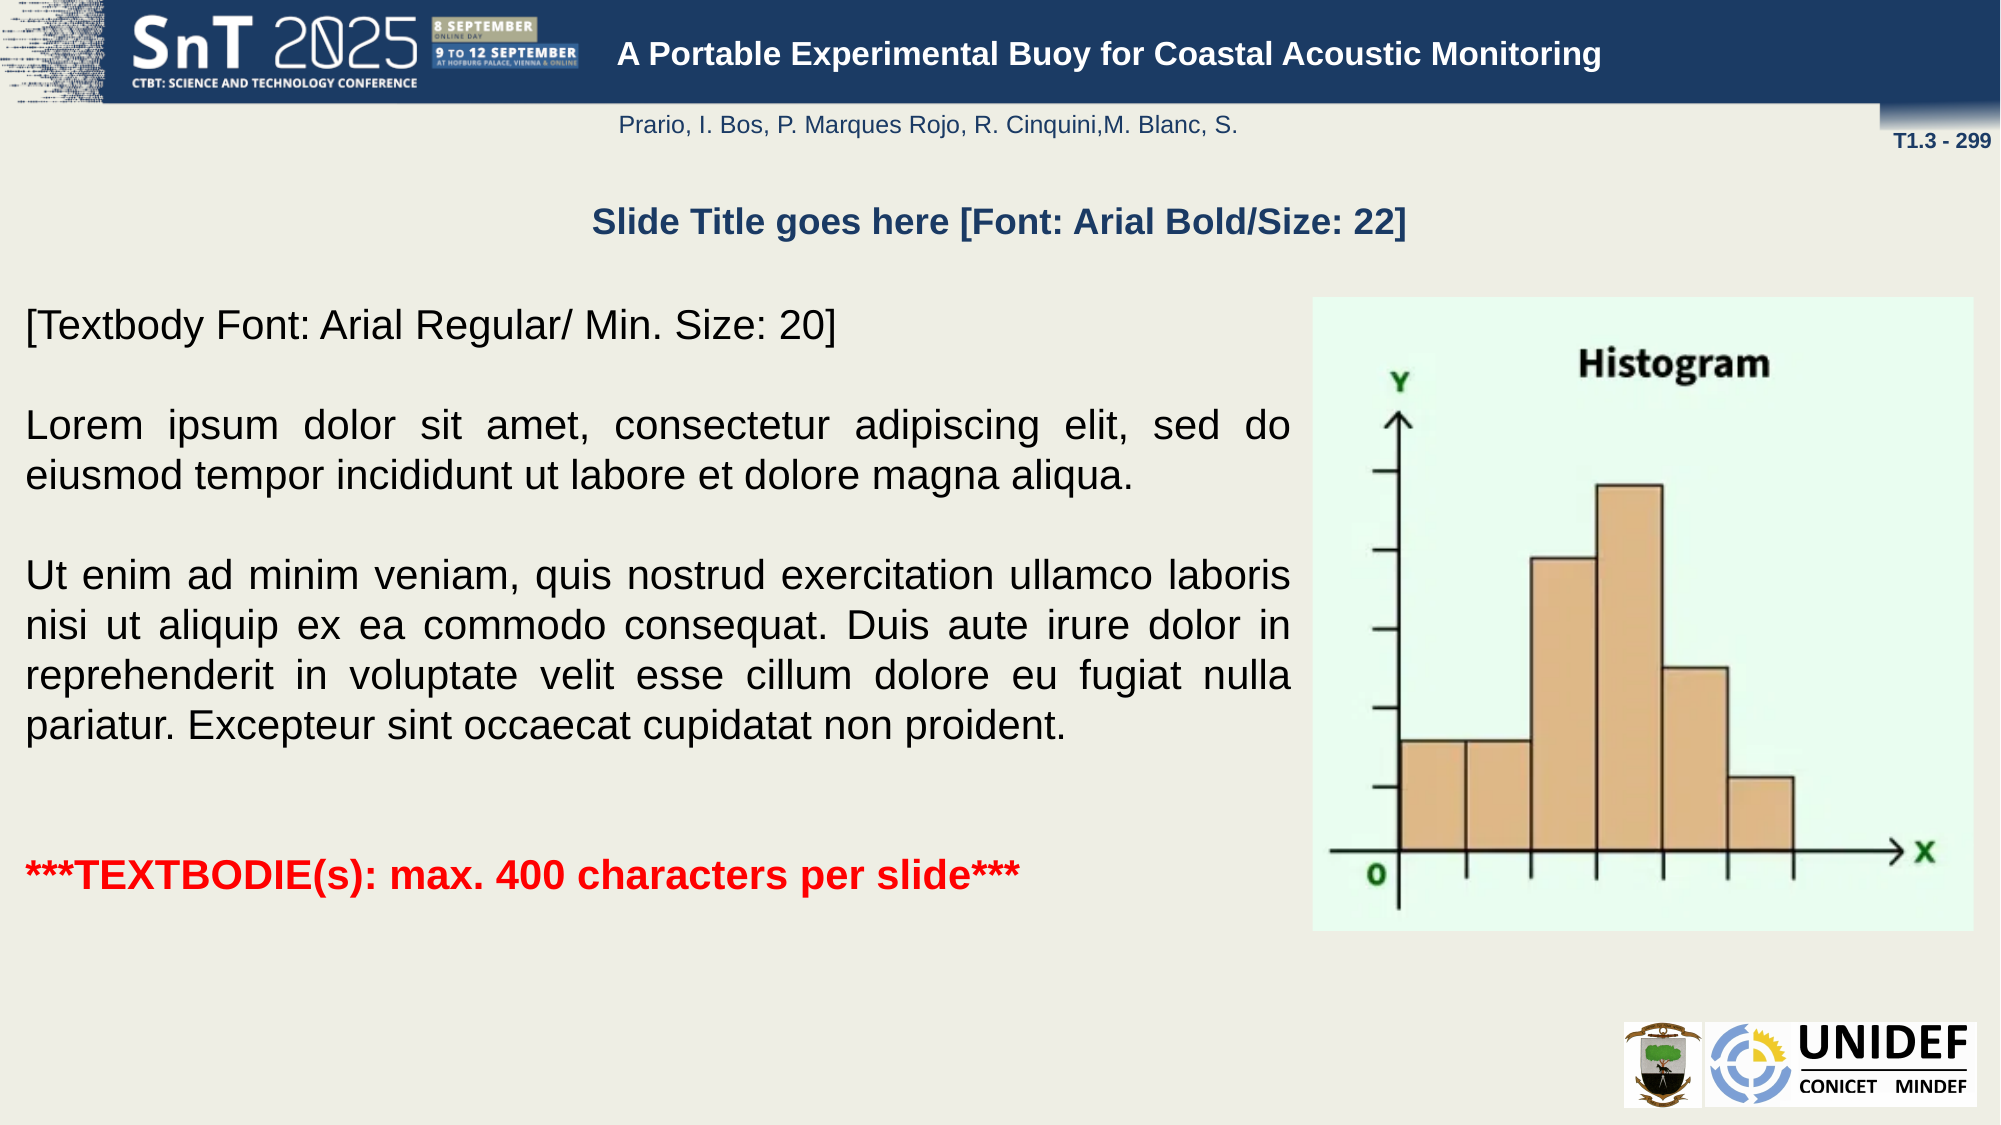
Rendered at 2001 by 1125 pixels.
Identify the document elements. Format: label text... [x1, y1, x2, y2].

text_box A Portable Experimental Buoy for Coastal Acoustic Monitoring [616, 11, 1869, 93]
picture [0, 0, 2001, 1125]
text_box T1.3 - 299 [1884, 0, 2000, 154]
text_box Slide Title goes here [Font: Arial Bold/Size: 22] [26, 195, 1974, 250]
text_box Prario, I. Bos, P. Marques Rojo, R. Cinquini,M. Blanc, S. [618, 108, 1869, 170]
text_box [Textbody Font: Arial Regular/ Min. Size: 20] Lorem ipsum dolor sit amet, consectetur adipiscing elit, sed do eiusmod tempor incididunt ut labore et dolore magna aliqua. Ut enim ad minim veniam, quis nostrud exercitation ullamco laboris nisi ut aliquip ex ea commodo consequat. Duis aute irure dolor in reprehenderit in voluptate velit esse cillum dolore eu fugiat nulla pariatur. Excepteur sint occaecat cupidatat non proident. ***TEXTBODIE(s): max. 400 characters per slide*** [25, 297, 1293, 919]
